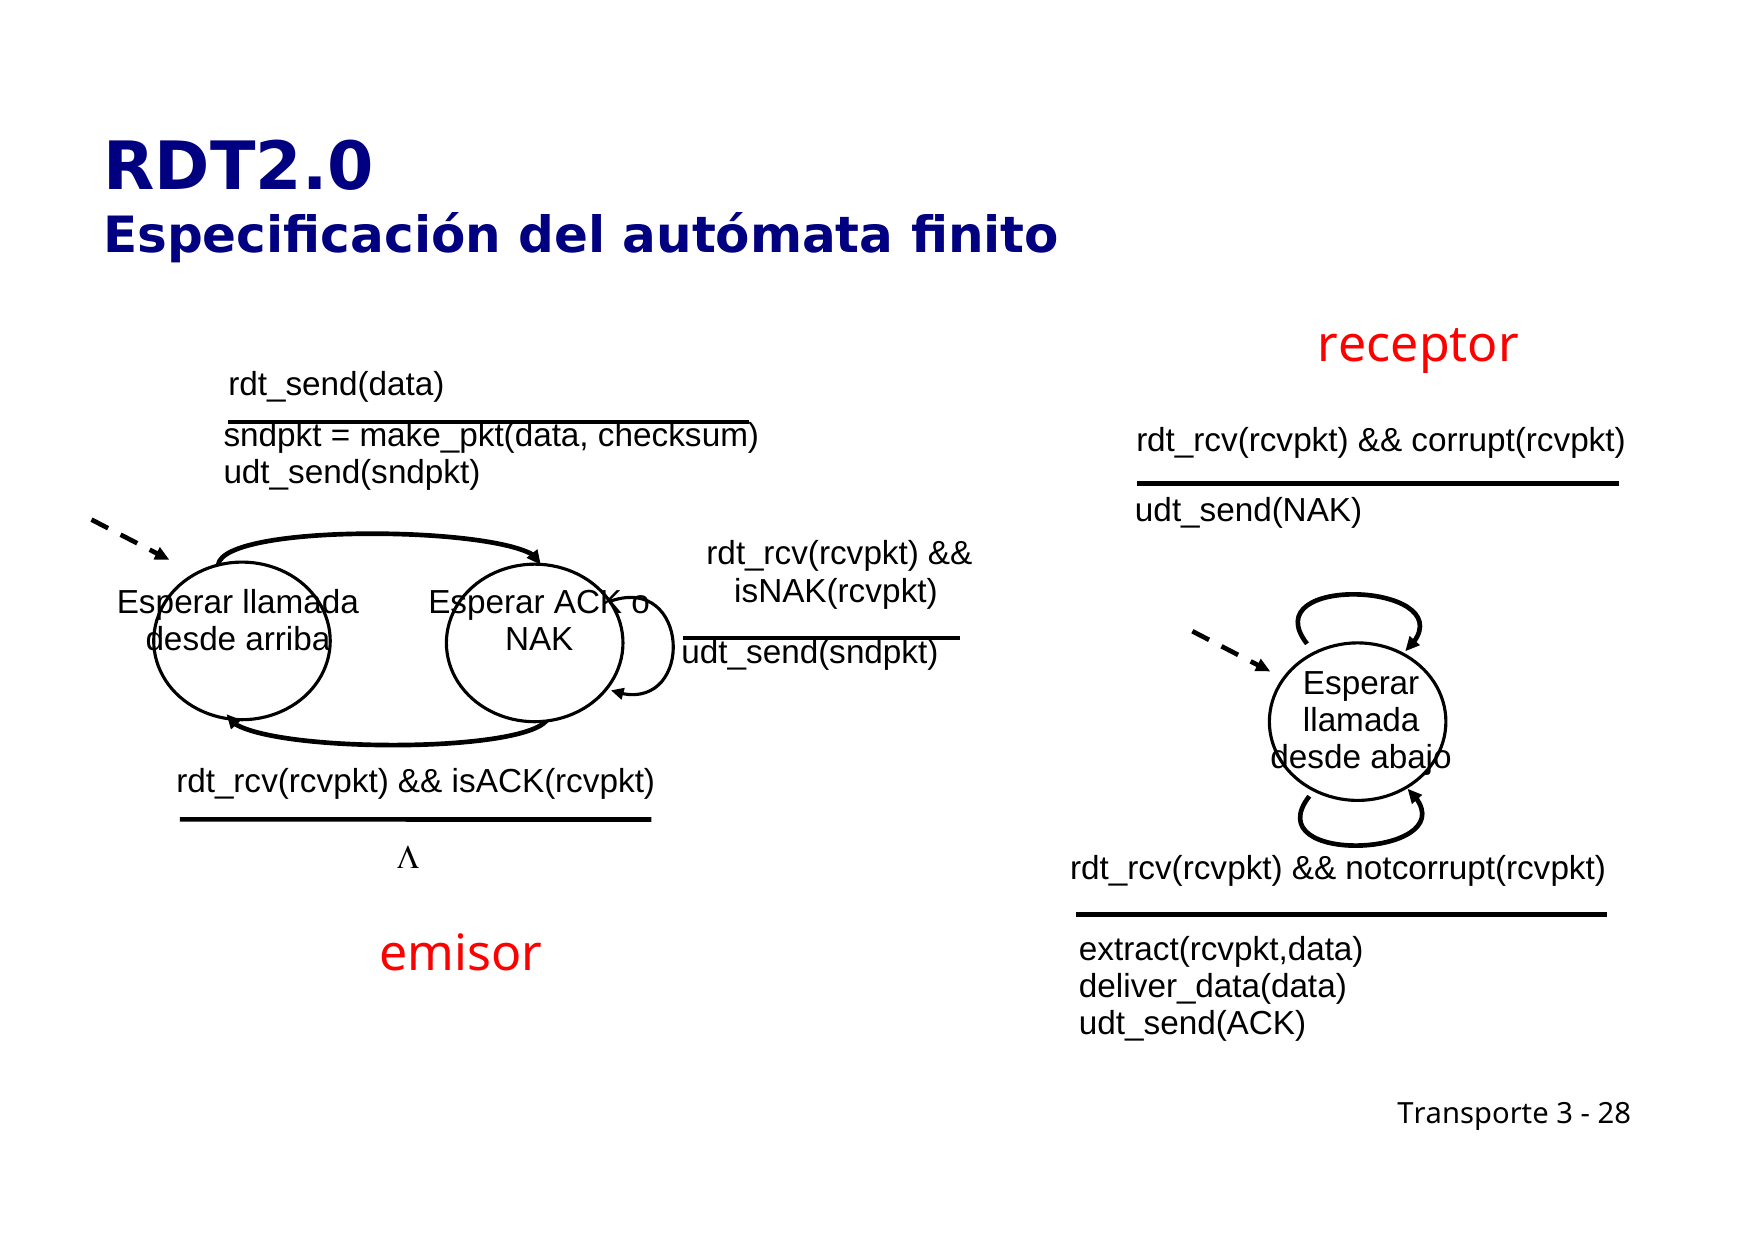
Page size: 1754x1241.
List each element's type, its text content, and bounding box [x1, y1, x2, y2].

text_box [1328, 757, 1337, 766]
text_box rdt_rcv(rcvpkt) && isNAK(rcvpkt) [691, 527, 1066, 631]
text_box [1308, 642, 1407, 656]
text_box rdt_send(data) [213, 357, 618, 428]
text_box Esperar llamada desde abajo [1253, 656, 1469, 757]
text_box rdt_rcv(rcvpkt) && notcorrupt(rcvpkt) [1055, 841, 1699, 957]
text_box [1411, 759, 1420, 766]
title RDT2.0 Especificación del autómata finito [88, 87, 1654, 305]
text_box udt_send(NAK) [1120, 483, 1648, 514]
text_box Esperar llamada desde arriba [84, 575, 385, 676]
text_box  [381, 837, 435, 884]
text_box [162, 676, 322, 720]
text_box [1430, 757, 1435, 767]
text_box receptor [1303, 300, 1534, 385]
text_box rdt_rcv(rcvpkt) && corrupt(rcvpkt) [1121, 414, 1675, 451]
text_box [454, 676, 615, 722]
text_box [1393, 757, 1402, 766]
text_box [193, 562, 291, 575]
text_box [490, 564, 580, 575]
text_box rdt_rcv(rcvpkt) && isACK(rcvpkt) [161, 754, 684, 802]
text_box [1286, 757, 1427, 801]
text_box Esperar ACK o NAK [385, 575, 694, 676]
text_box sndpkt = make_pkt(data, checksum) udt_send(sndpkt) [208, 408, 862, 475]
text_box emisor [364, 909, 558, 993]
text_box udt_send(sndpkt) [666, 631, 983, 692]
text_box [1374, 759, 1383, 766]
text_box extract(rcvpkt,data) deliver_data(data) udt_send(ACK) [1064, 957, 1684, 1025]
